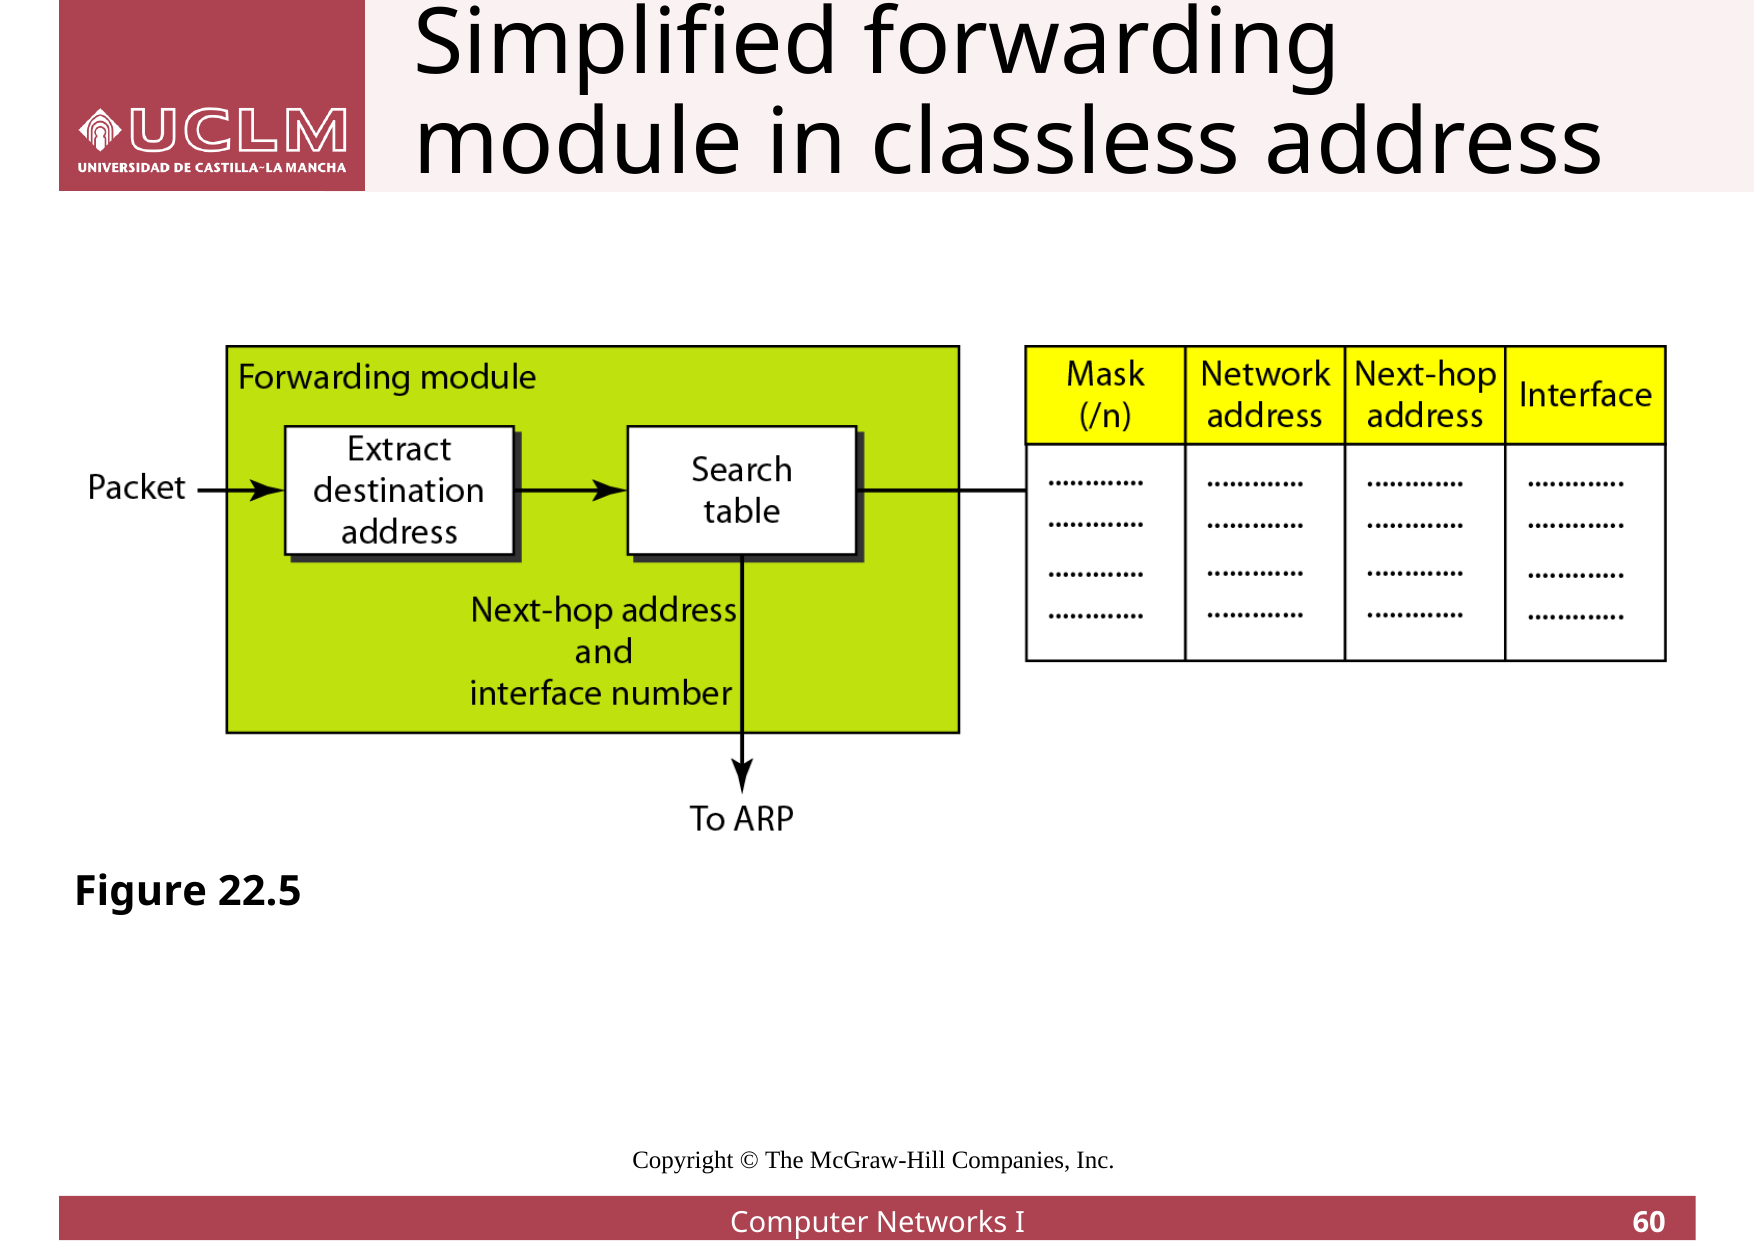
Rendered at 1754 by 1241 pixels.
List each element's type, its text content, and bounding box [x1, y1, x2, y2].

picture [87, 345, 1667, 841]
picture [59, 0, 365, 191]
title Simplified forwarding module in classless address [413, 0, 1667, 198]
text_box Figure 22.5 [59, 856, 382, 938]
text_box Copyright © The McGraw-Hill Companies, Inc. [478, 1136, 1276, 1182]
